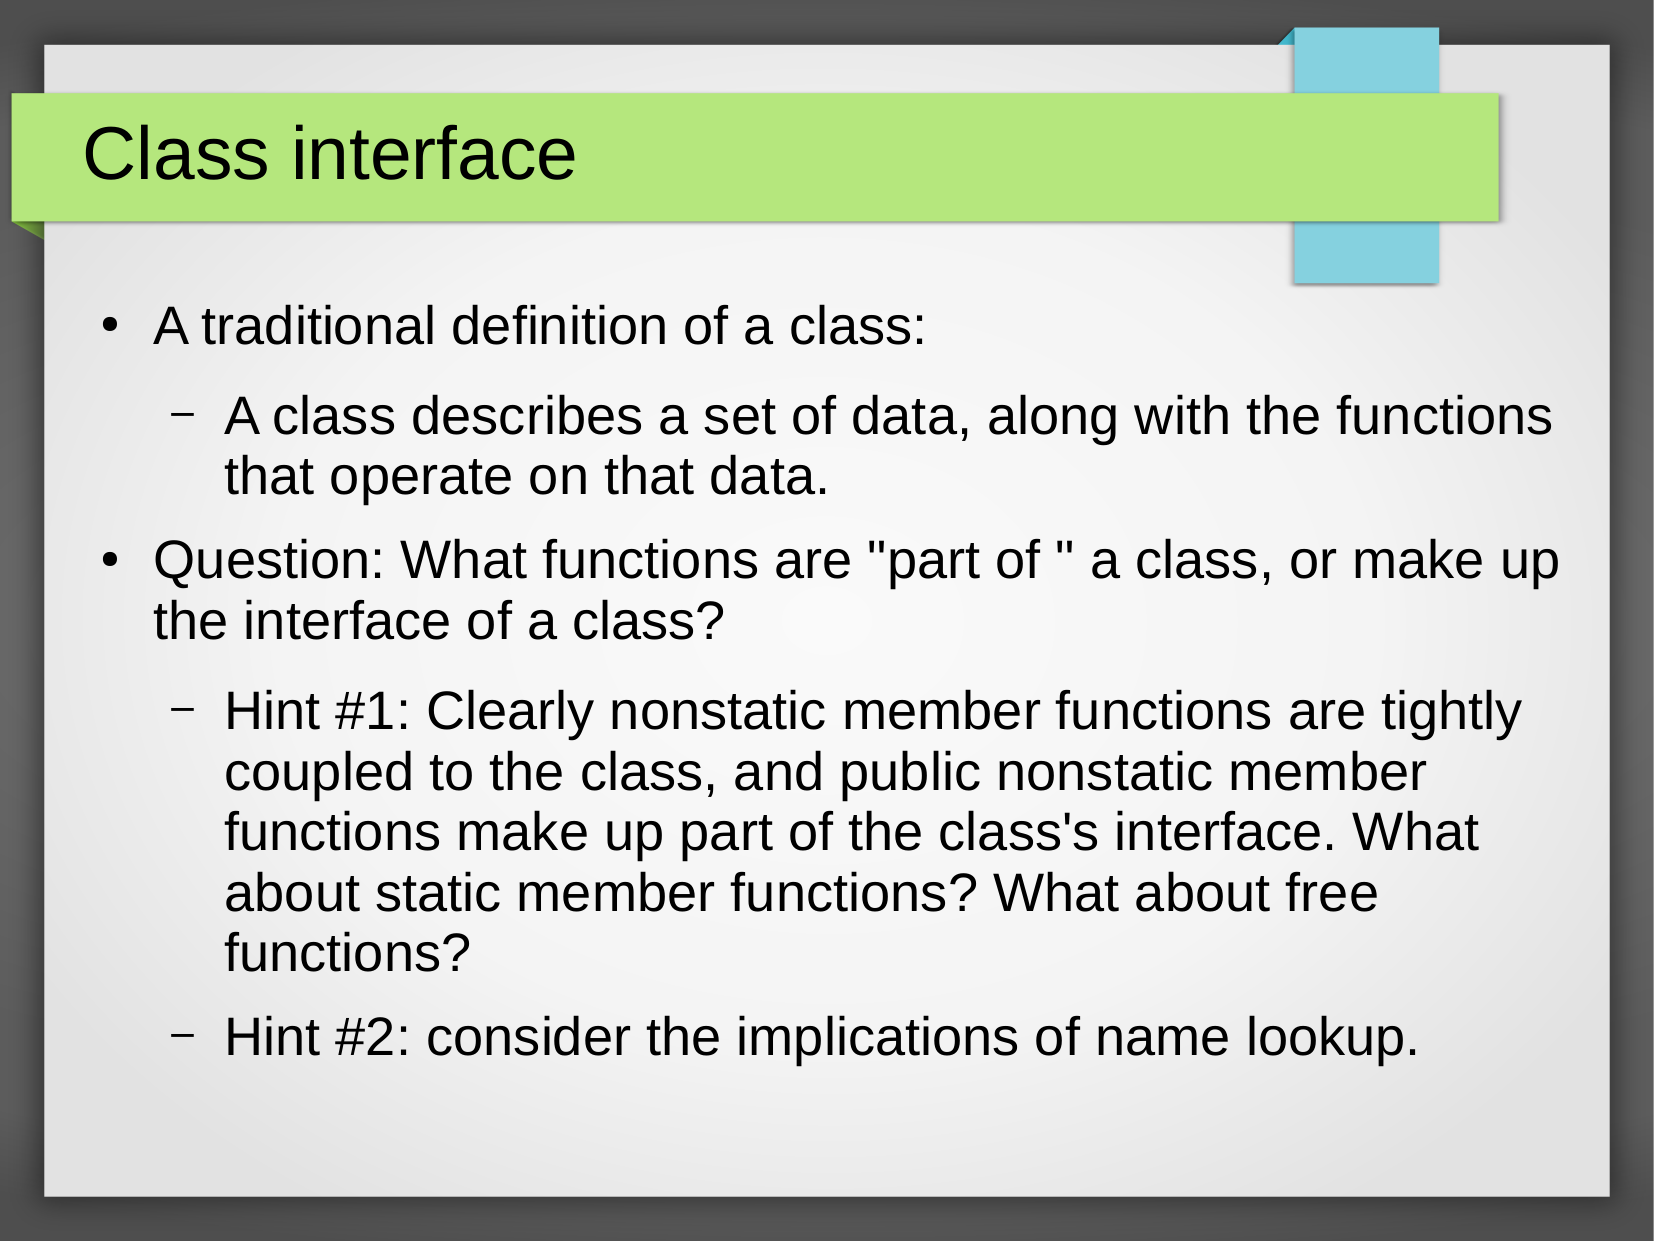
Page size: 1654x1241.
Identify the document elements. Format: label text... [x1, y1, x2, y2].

list A traditional definition of a class: A class describes a set of data, along with the functions that operate on that data. Question: What functions are "part of " a class, or make up the interface of a class? Hint #1: Clearly nonstatic member functions are tightly coupled to the class, and public nonstatic member functions make up part of the class's interface. What about static member functions? What about free functions? Hint #2: consider the implications of name lookup. [82, 295, 1571, 1130]
title Class interface [82, 94, 1264, 213]
picture [0, 0, 1654, 1241]
